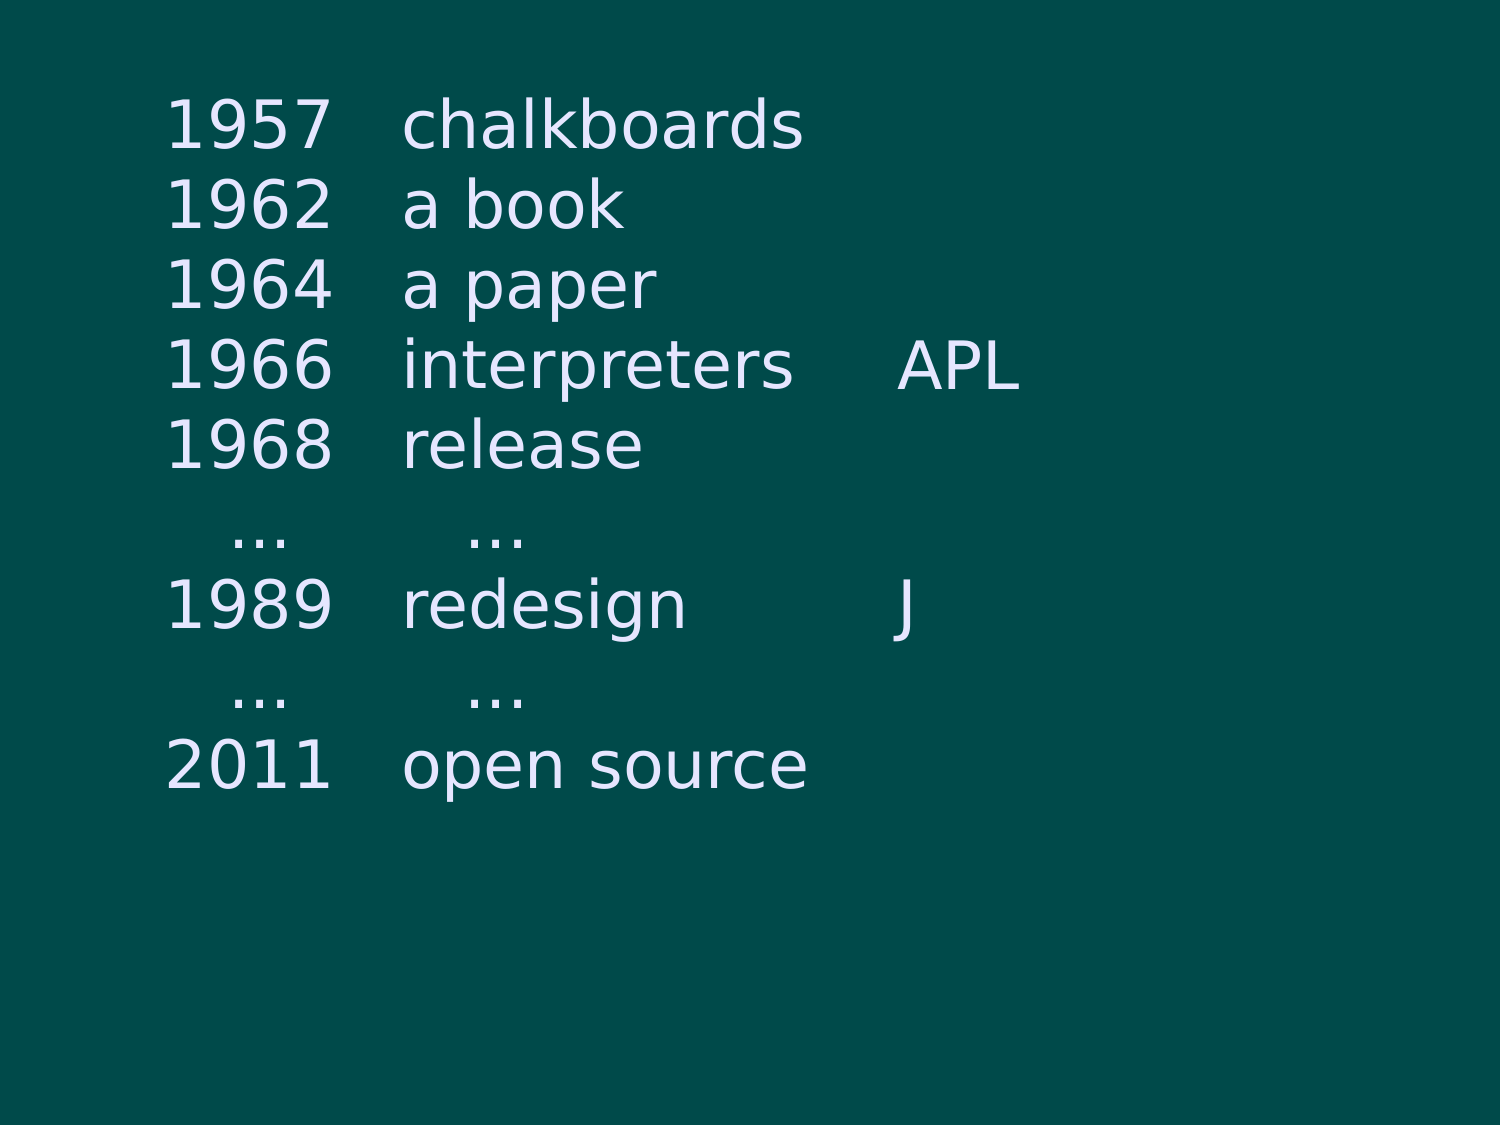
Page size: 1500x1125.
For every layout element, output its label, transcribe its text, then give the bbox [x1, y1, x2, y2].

text_box 1957 1962 1964 1966 1968 ... 1989 ... 2011 [150, 74, 406, 810]
text_box APL J [882, 75, 1456, 650]
text_box chalkboards a book a paper interpreters release ... redesign ... open source [386, 75, 1456, 810]
